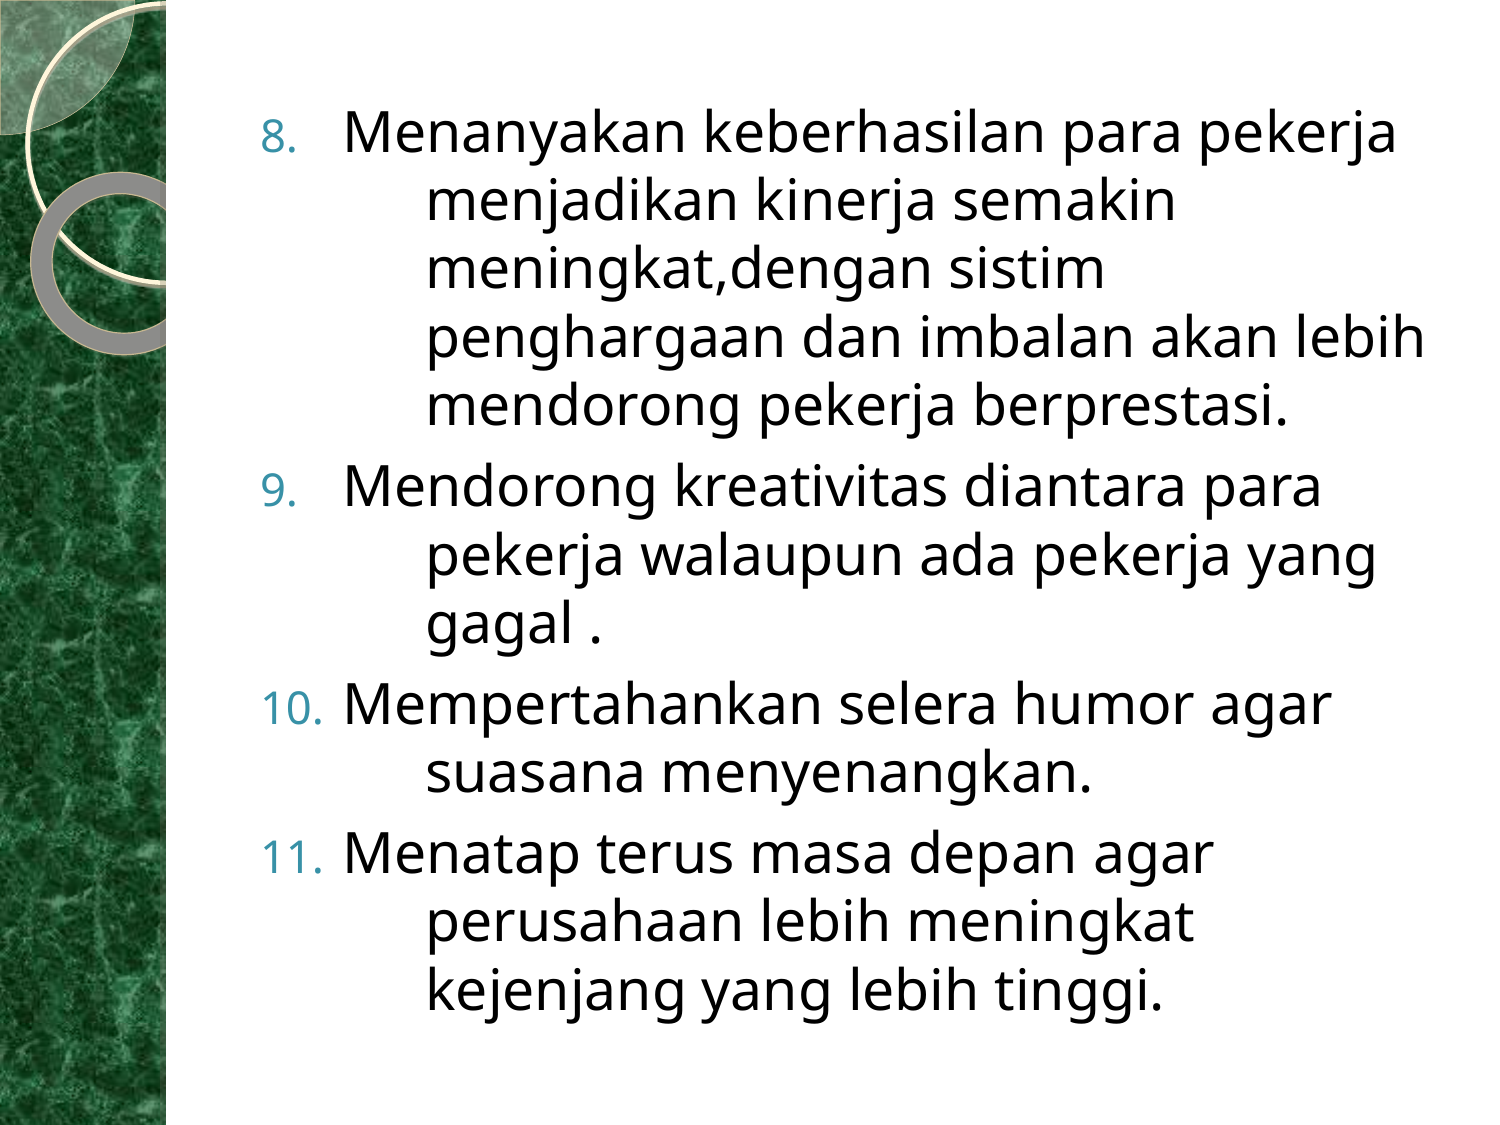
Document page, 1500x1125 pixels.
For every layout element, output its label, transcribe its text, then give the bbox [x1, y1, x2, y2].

list Menanyakan keberhasilan para pekerja menjadikan kinerja semakin meningkat,dengan sistim penghargaan dan imbalan akan lebih mendorong pekerja berprestasi. Mendorong kreativitas diantara para pekerja walaupun ada pekerja yang gagal . Mempertahankan selera humor agar suasana menyenangkan. Menatap terus masa depan agar perusahaan lebih meningkat kejenjang yang lebih tinggi. [218, 87, 1447, 1059]
